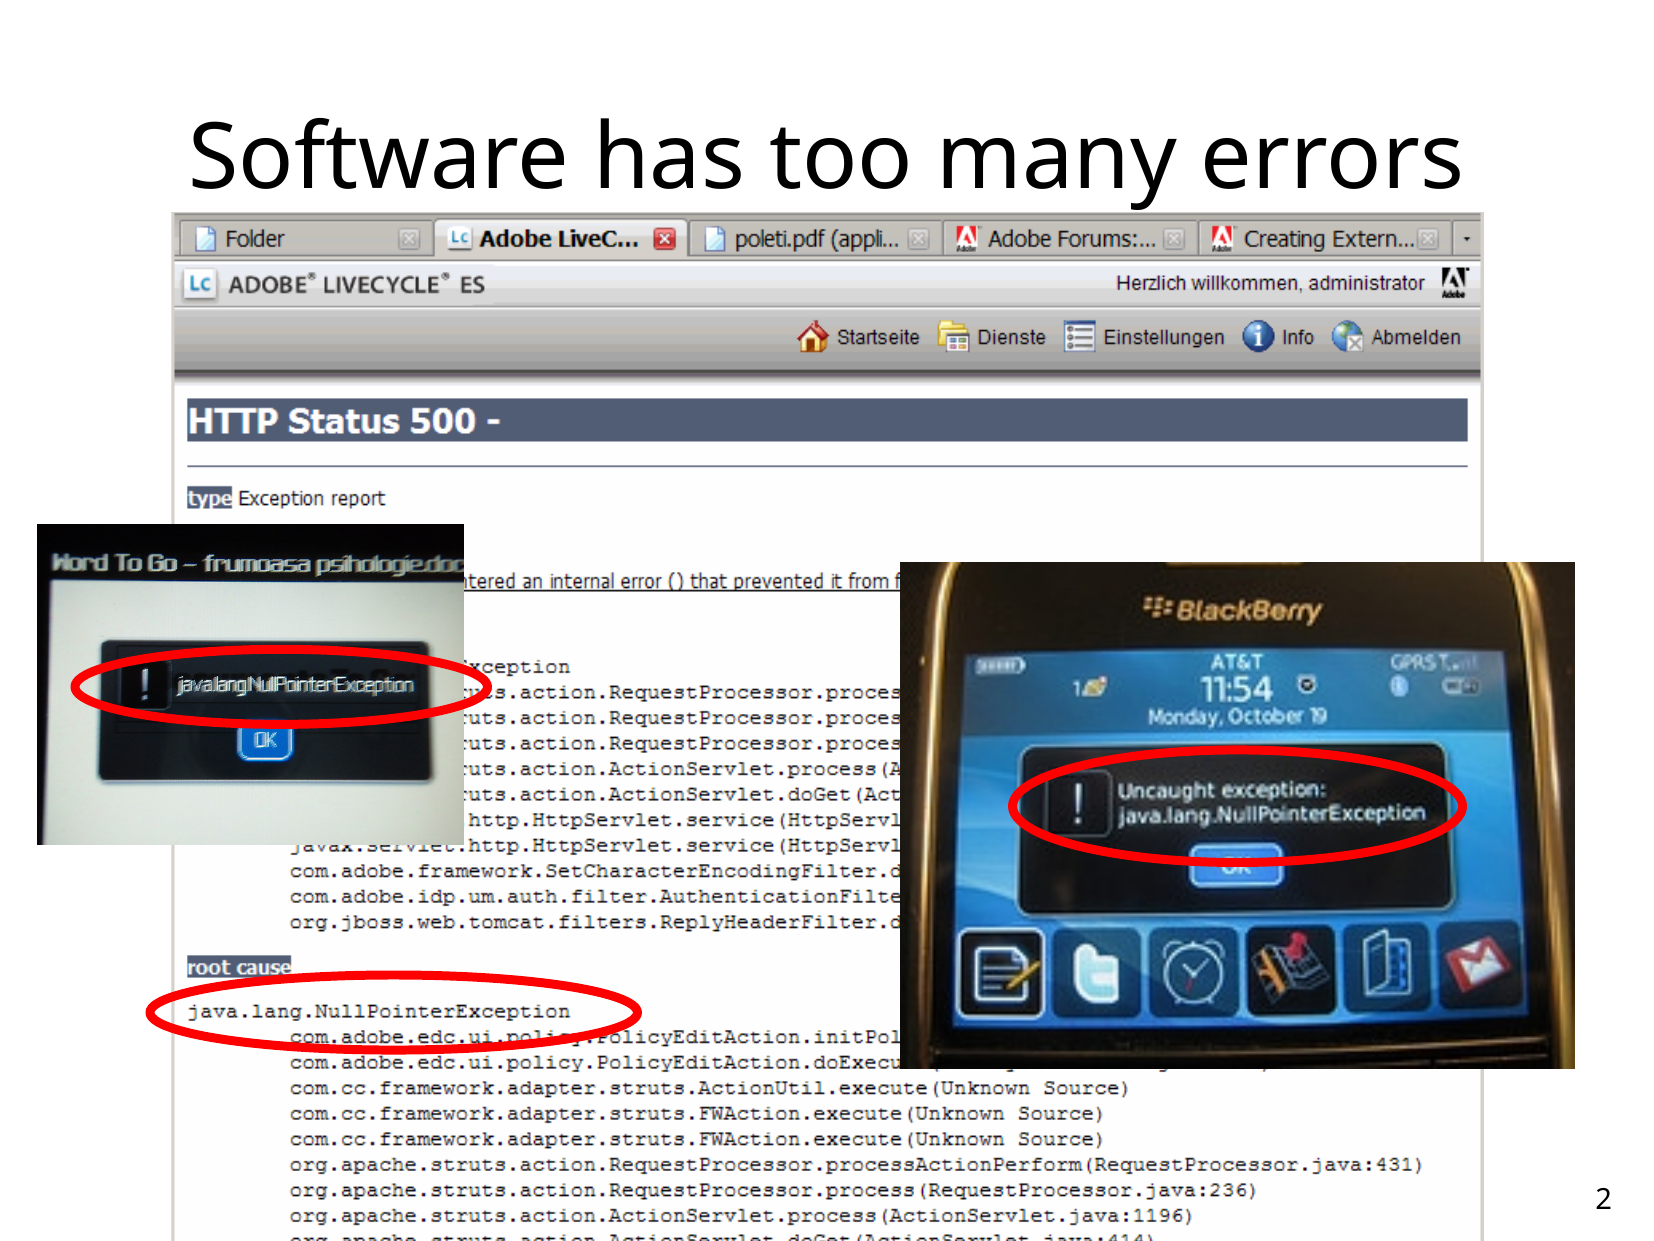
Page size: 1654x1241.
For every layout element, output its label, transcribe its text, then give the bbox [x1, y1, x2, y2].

title Software has too many errors [82, 49, 1571, 257]
picture [170, 980, 632, 1045]
picture [37, 212, 1575, 1241]
